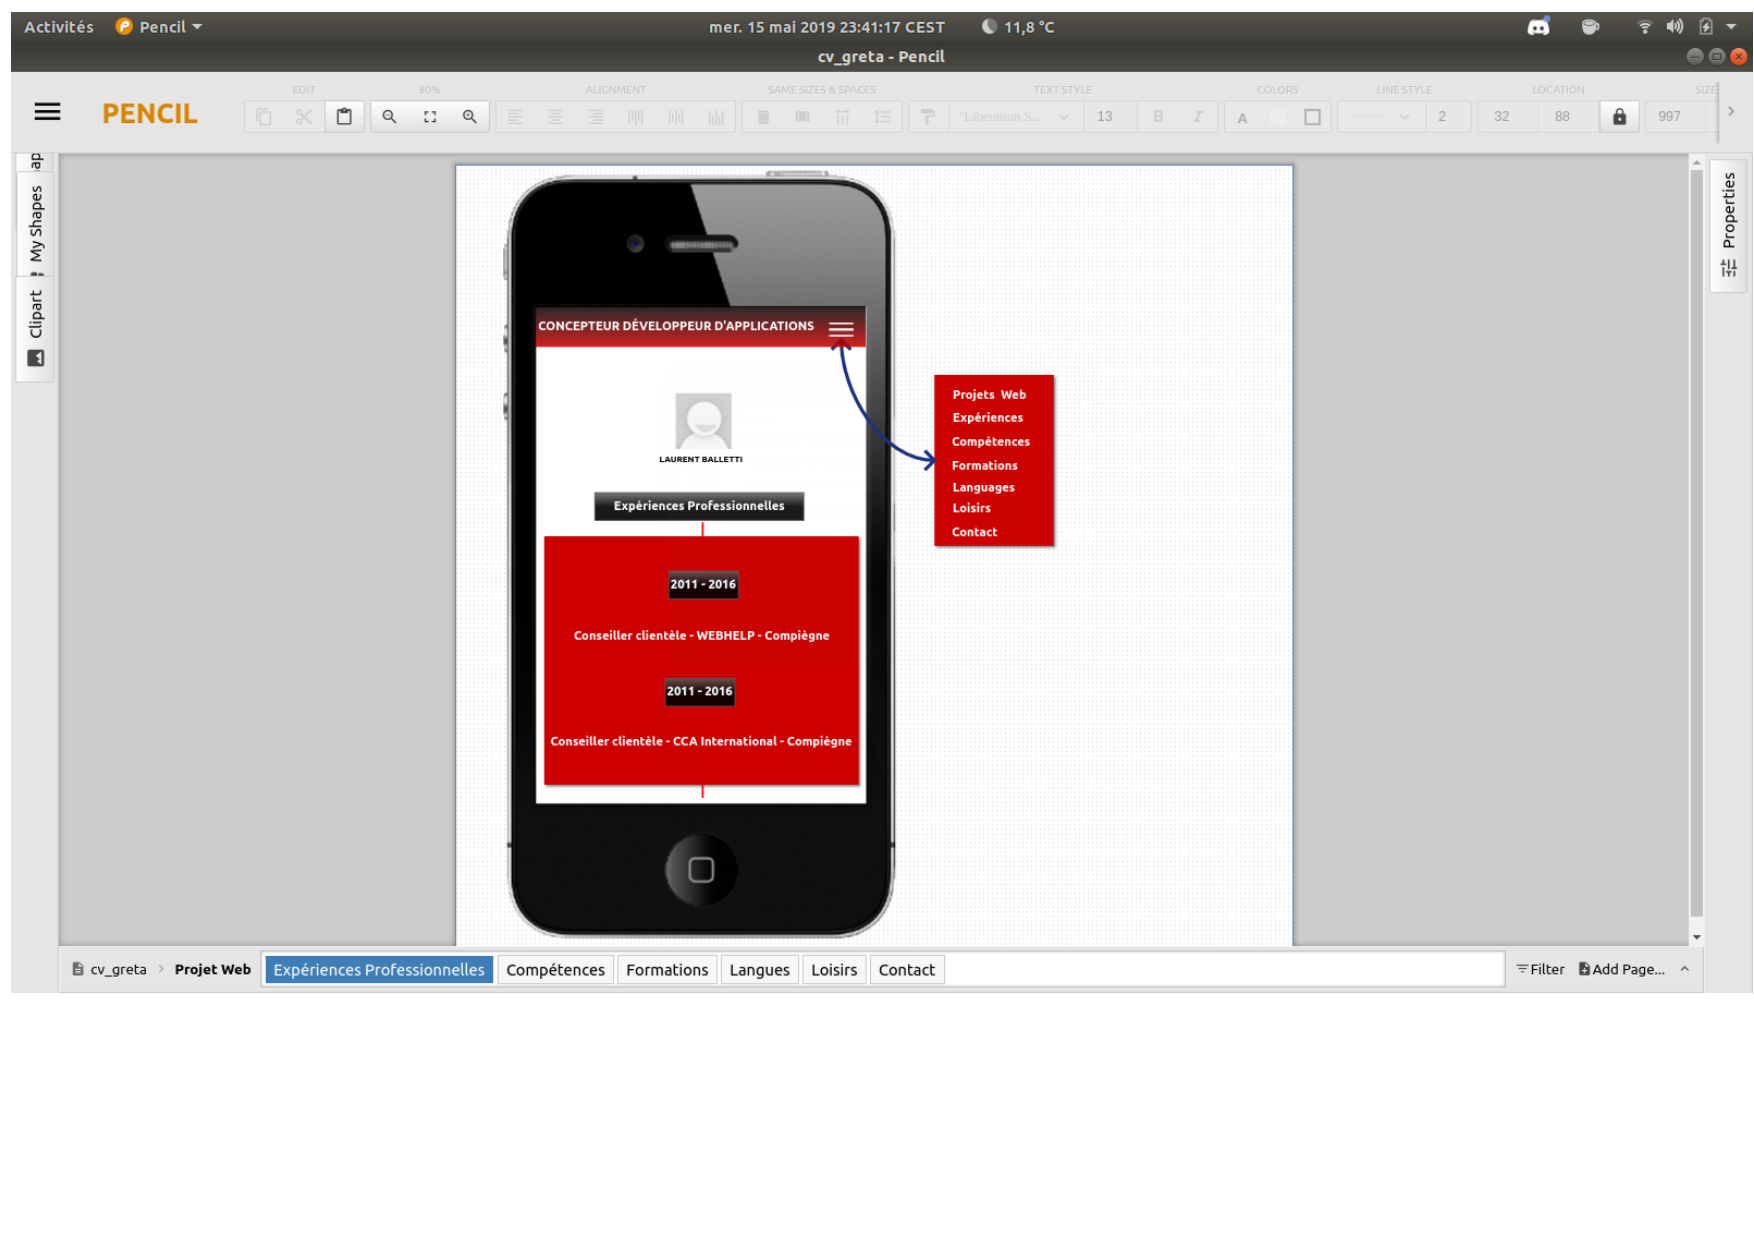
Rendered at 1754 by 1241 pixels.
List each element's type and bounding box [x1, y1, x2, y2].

picture [11, 12, 1753, 993]
